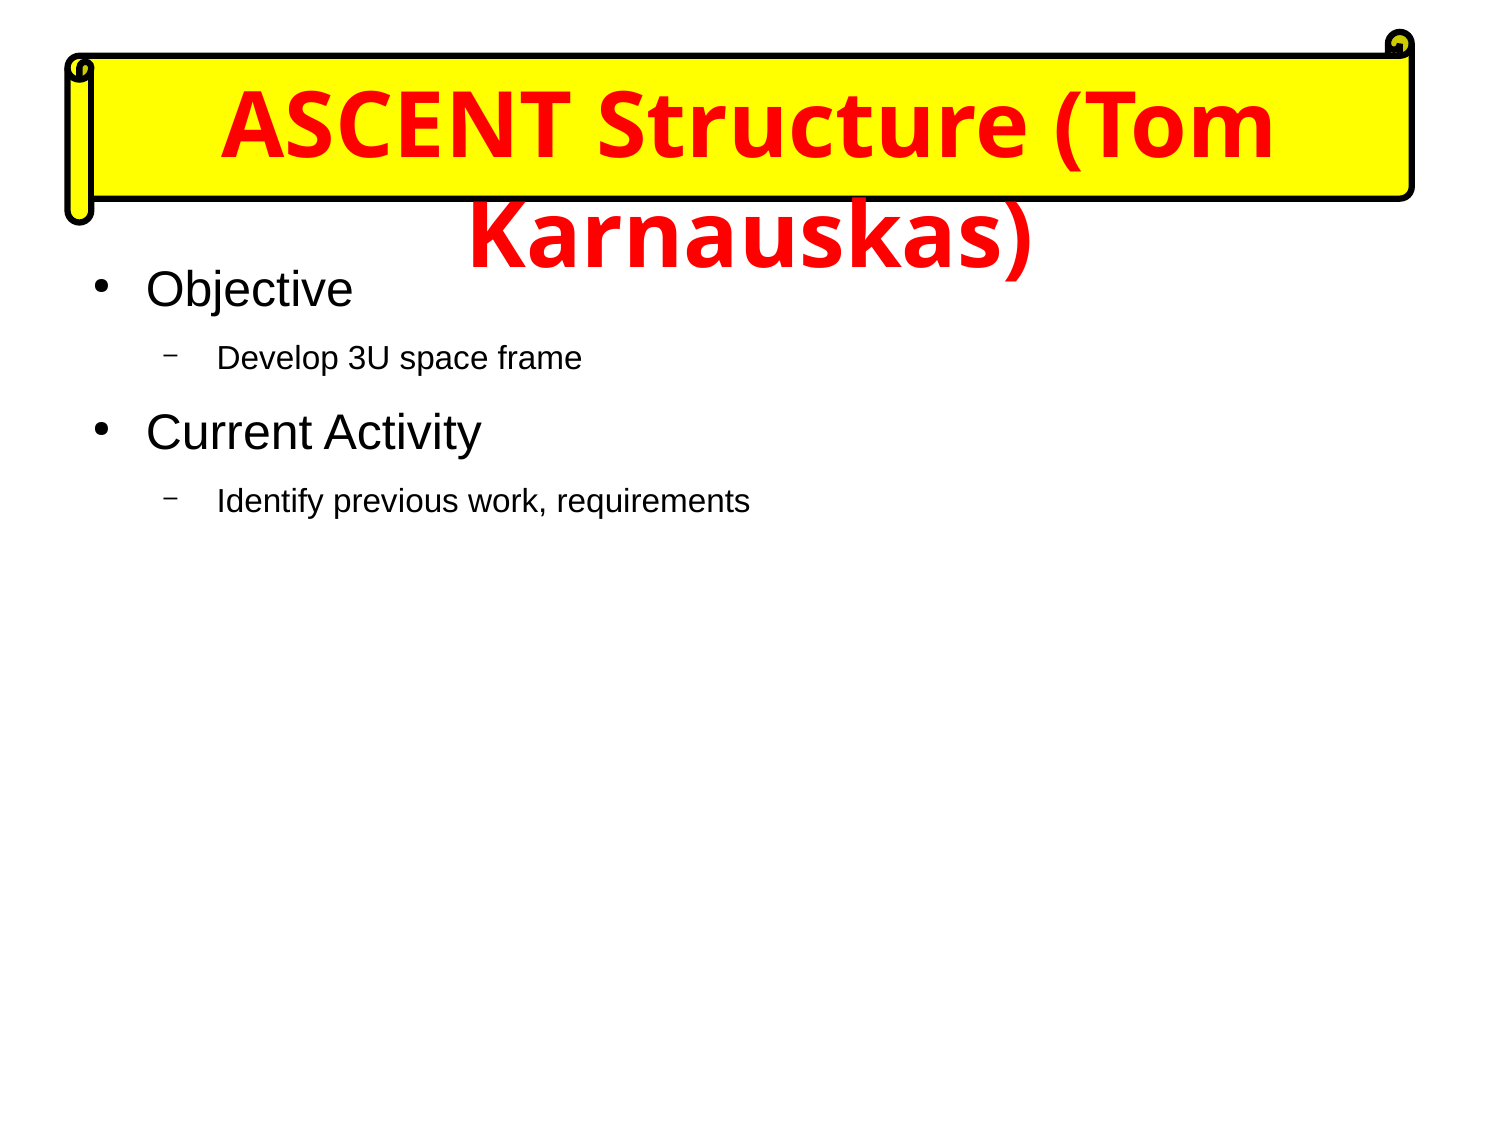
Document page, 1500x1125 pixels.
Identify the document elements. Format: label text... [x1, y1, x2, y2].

list Objective Develop 3U space frame Current Activity Identify previous work, requirements [75, 294, 1425, 916]
text_box [72, 31, 1412, 58]
text_box ASCENT Structure (Tom Karnauskas) [0, 58, 1500, 294]
